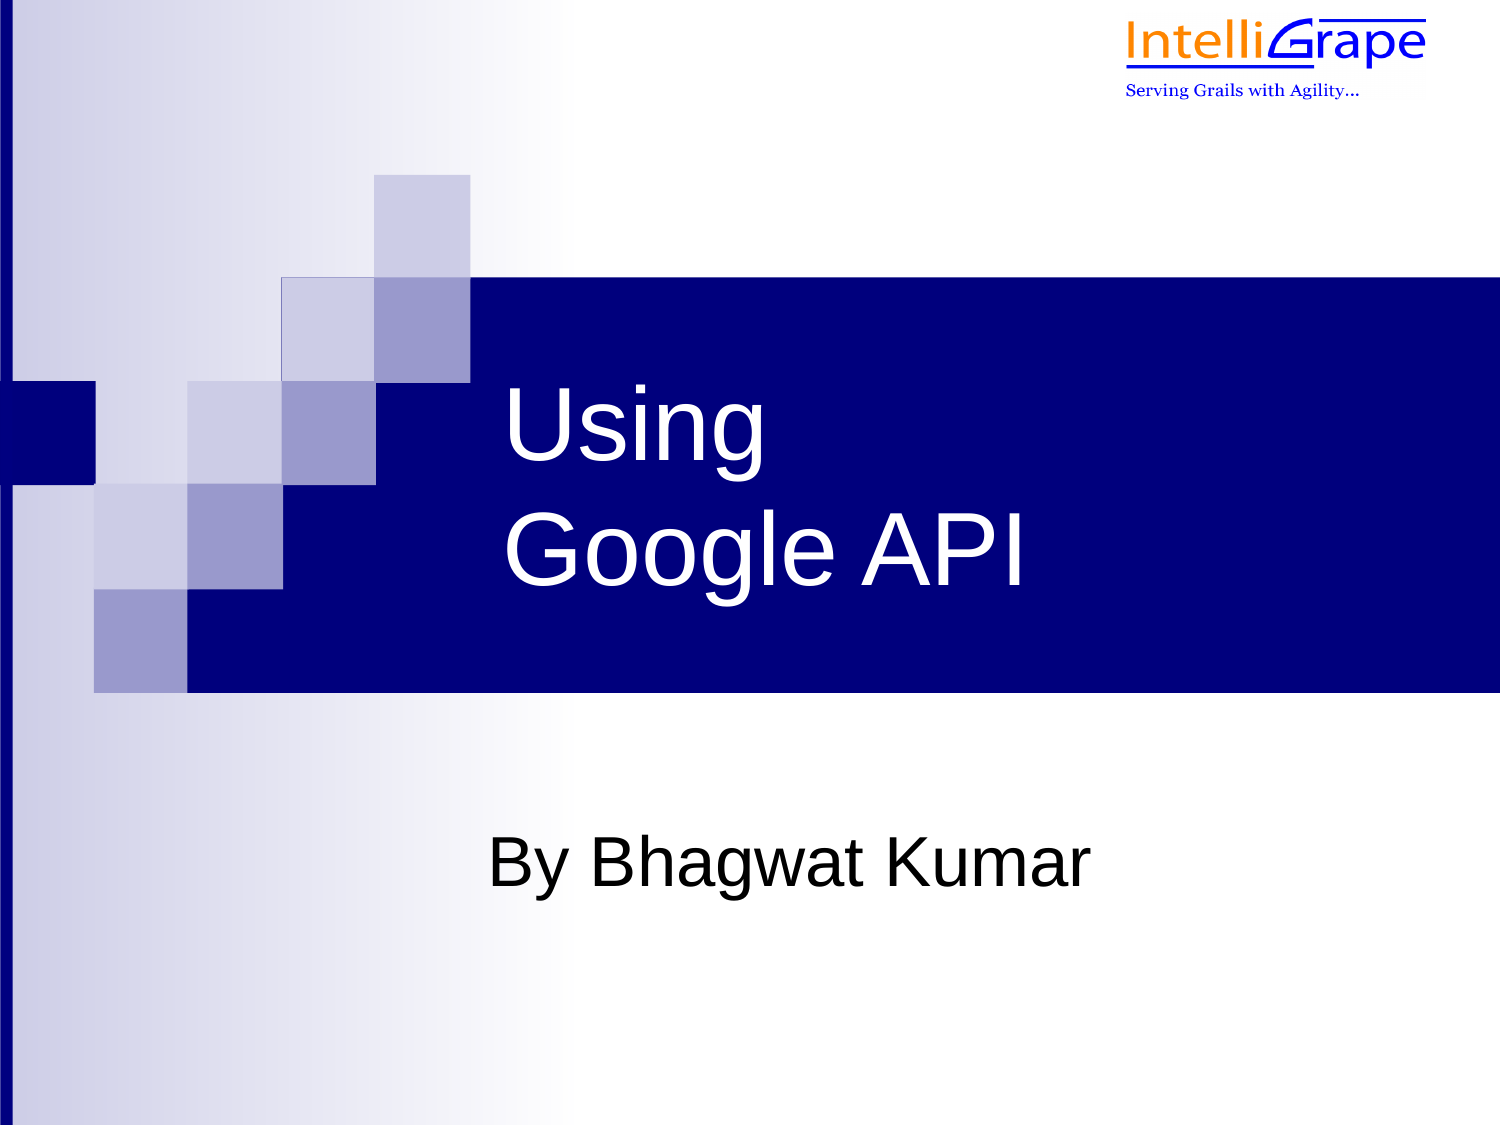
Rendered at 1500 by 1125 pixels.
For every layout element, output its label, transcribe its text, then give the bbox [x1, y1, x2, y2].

title Using Google API [487, 292, 1476, 671]
picture [1125, 12, 1426, 100]
subtitle By Bhagwat Kumar [487, 714, 1476, 1003]
